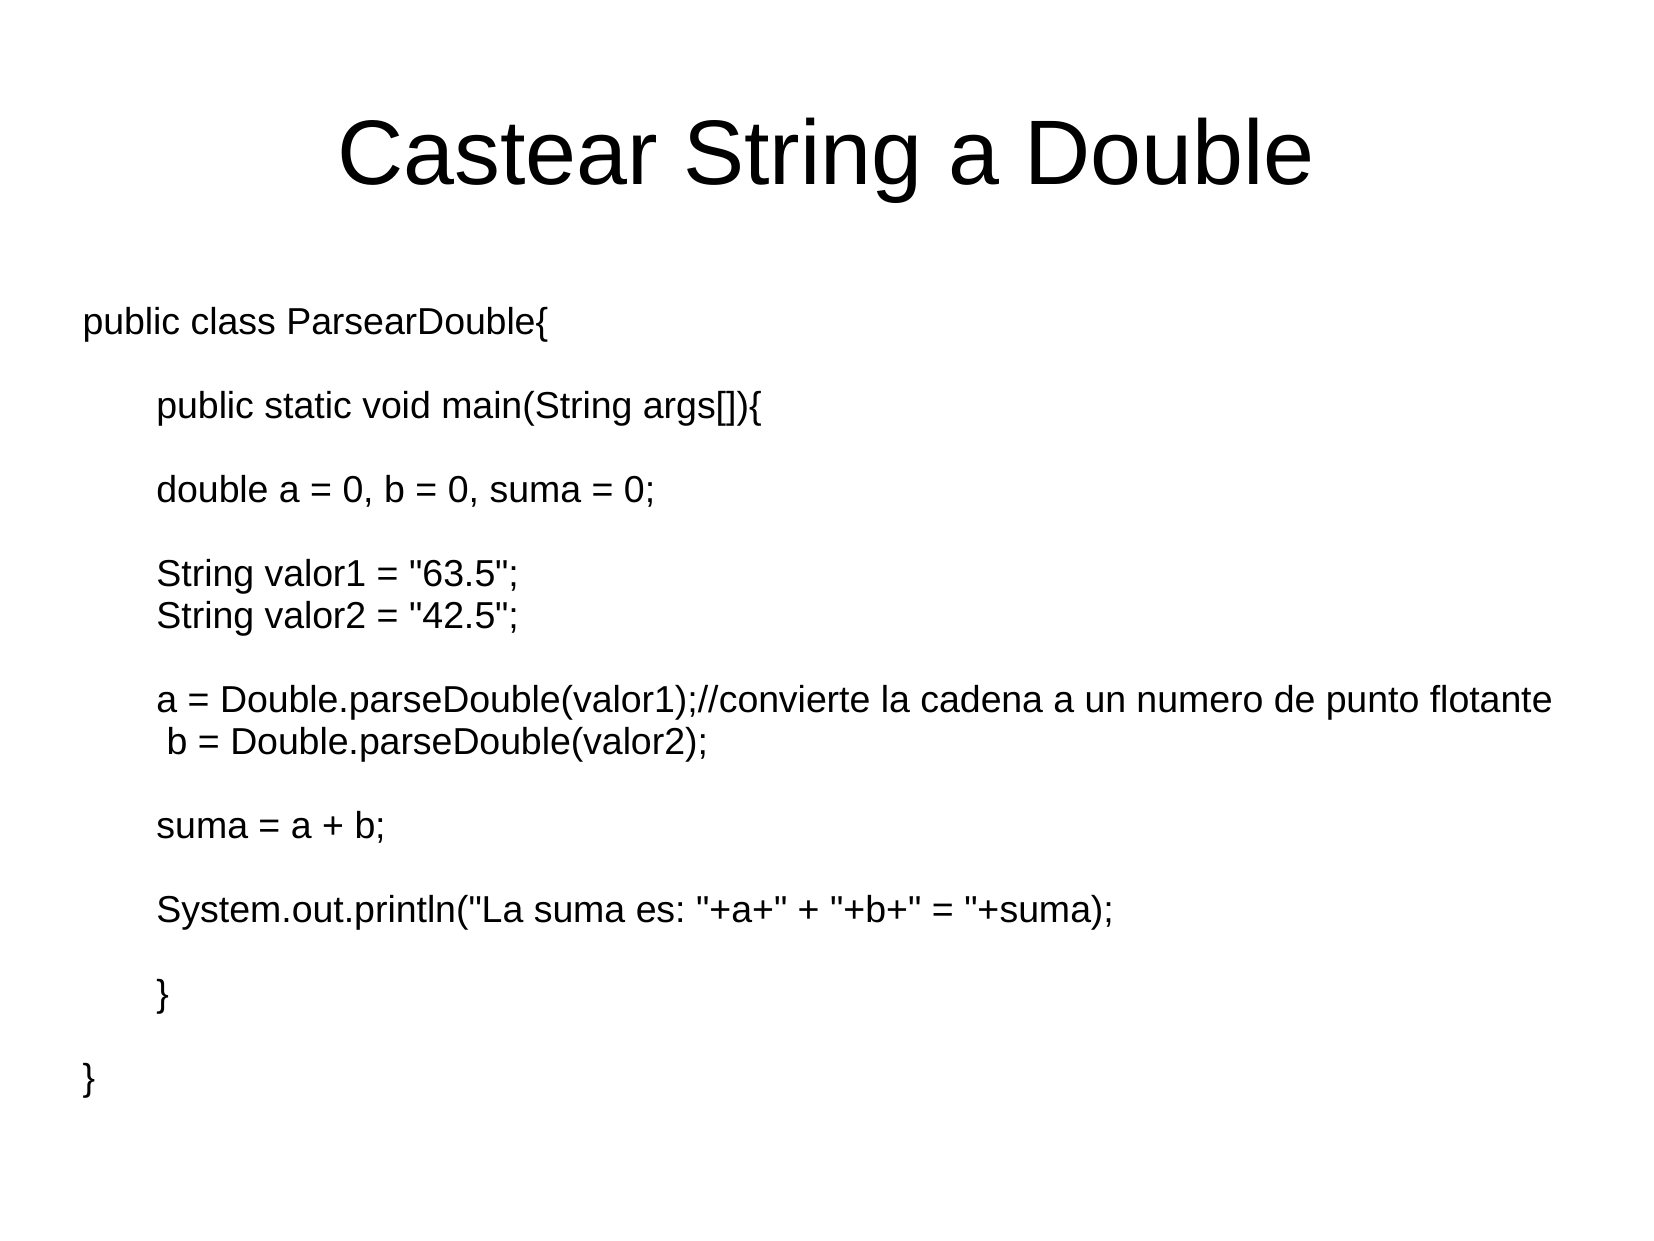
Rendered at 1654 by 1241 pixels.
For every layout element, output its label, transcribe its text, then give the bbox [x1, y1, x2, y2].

subtitle public class ParsearDouble{ public static void main(String args[]){ double a = 0, b = 0, suma = 0; String valor1 = "63.5"; String valor2 = "42.5"; a = Double.parseDouble(valor1);//convierte la cadena a un numero de punto flotante b = Double.parseDouble(valor2); suma = a + b; System.out.println("La suma es: "+a+" + "+b+" = "+suma); } } [82, 290, 1571, 1109]
title Castear String a Double [82, 49, 1571, 257]
